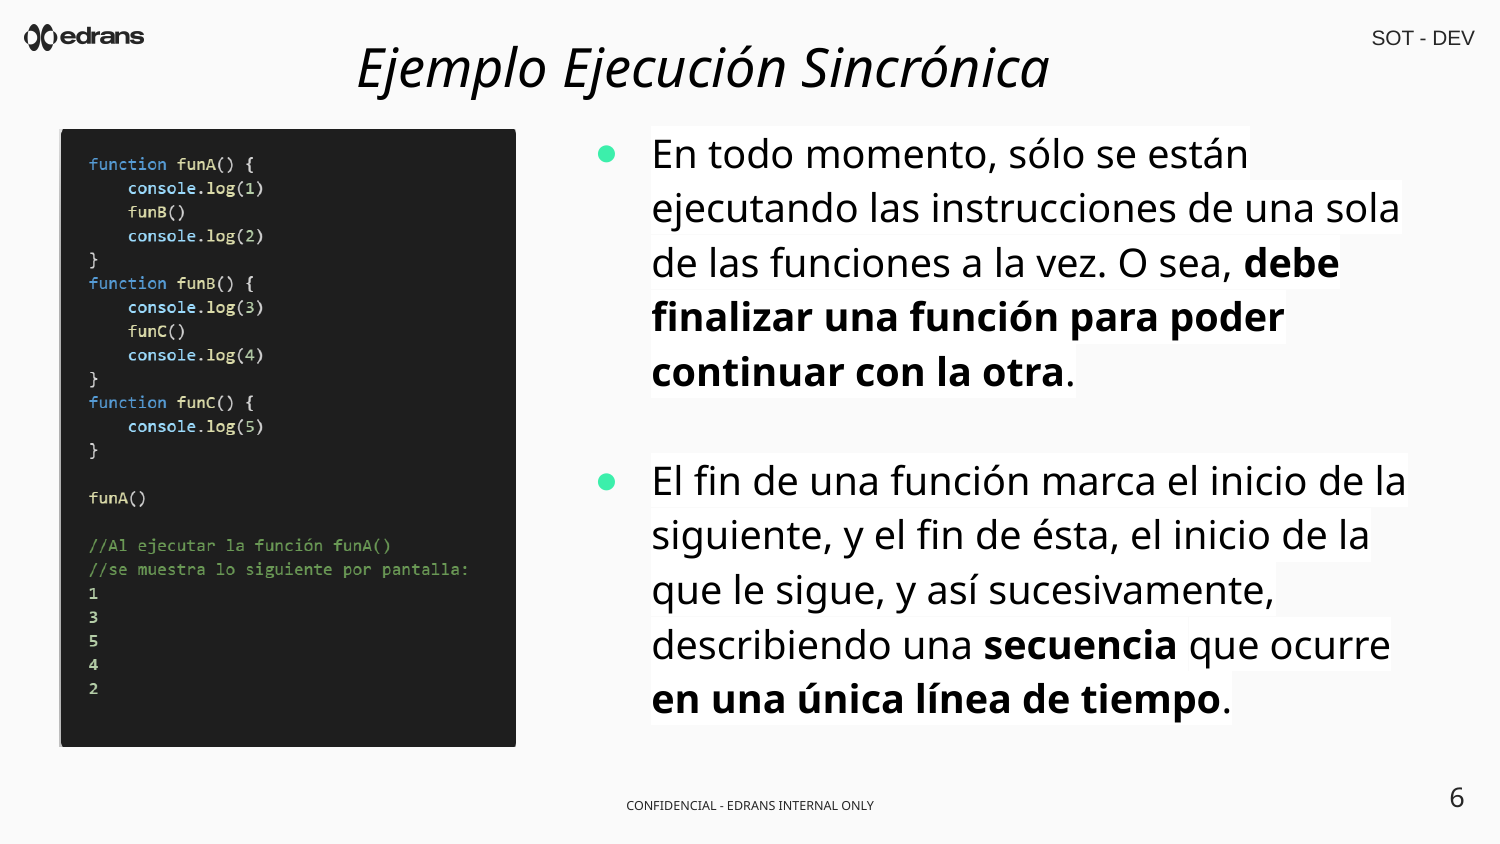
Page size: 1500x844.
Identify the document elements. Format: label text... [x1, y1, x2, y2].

picture [59, 129, 516, 747]
picture [24, 24, 144, 51]
text_box Ejemplo Ejecución Sincrónica [341, 18, 1186, 116]
text_box CONFIDENCIAL - EDRANS INTERNAL ONLY [613, 797, 887, 814]
text_box En todo momento, sólo se están ejecutando las instrucciones de una sola de las funciones a la vez. O sea, debe finalizar una función para poder continuar con la otra. El fin de una función marca el inicio de la siguiente, y el fin de ésta, el inicio de la que le sigue, y así sucesivamente, describiendo una secuencia que ocurre en una única línea de tiempo. [561, 106, 1453, 723]
slide_number <número> [1389, 764, 1480, 830]
text_box SOT - DEV [1266, 24, 1475, 51]
